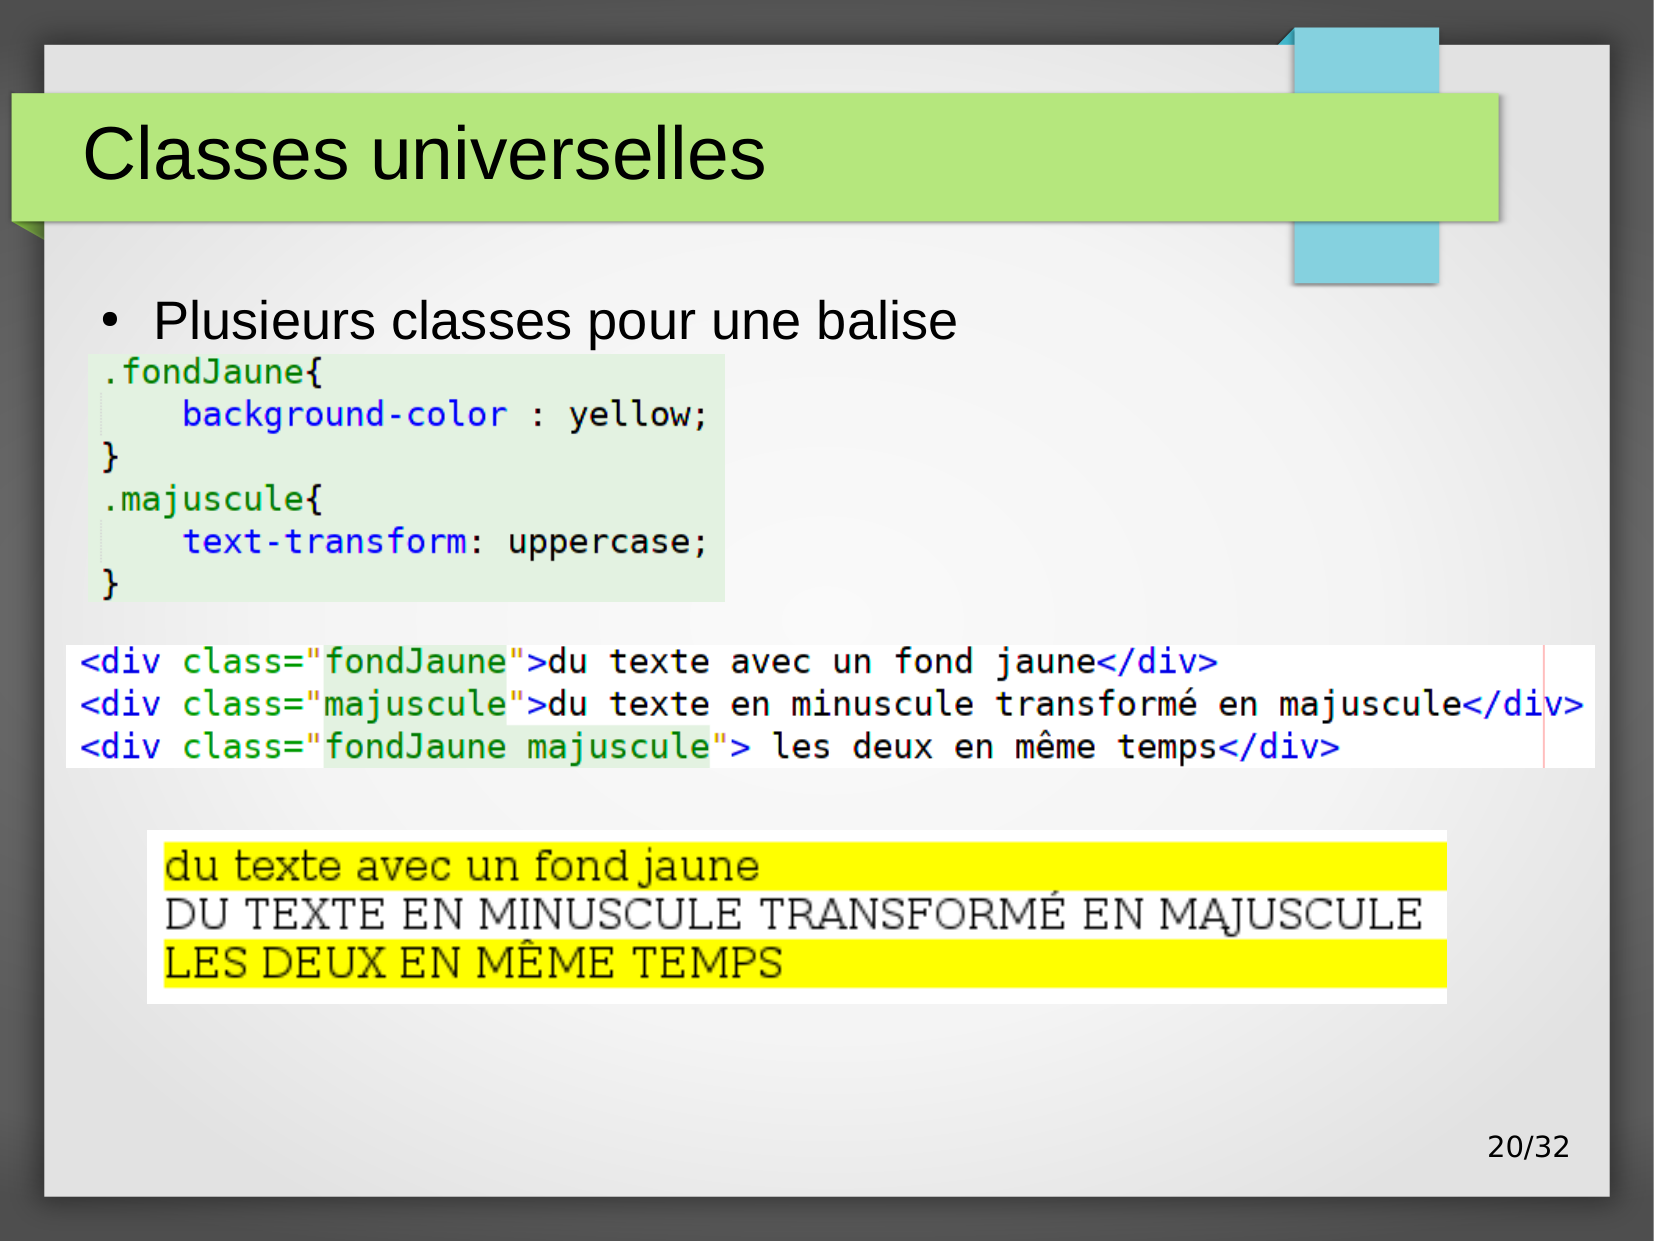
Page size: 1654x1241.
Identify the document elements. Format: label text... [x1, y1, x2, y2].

list Plusieurs classes pour une balise [82, 290, 1571, 645]
title Classes universelles [82, 94, 1264, 213]
list Plusieurs classes pour une balise [82, 768, 1571, 1010]
picture [0, 0, 1654, 1241]
